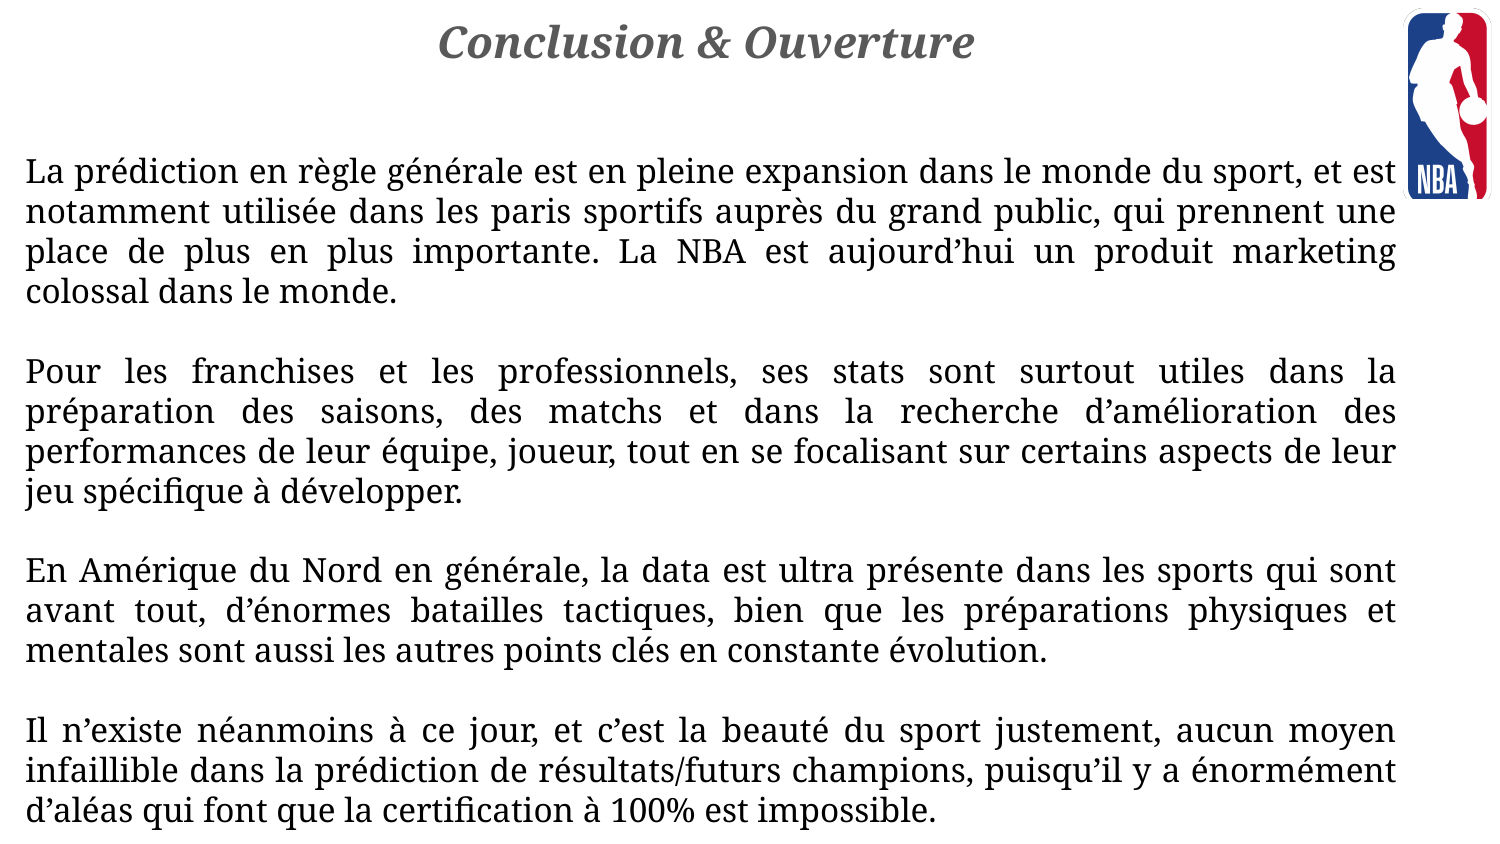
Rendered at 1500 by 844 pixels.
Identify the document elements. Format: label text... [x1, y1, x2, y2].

text_box La prédiction en règle générale est en pleine expansion dans le monde du sport, et est notamment utilisée dans les paris sportifs auprès du grand public, qui prennent une place de plus en plus importante. La NBA est aujourd’hui un produit marketing colossal dans le monde. Pour les franchises et les professionnels, ses stats sont surtout utiles dans la préparation des saisons, des matchs et dans la recherche d’amélioration des performances de leur équipe, joueur, tout en se focalisant sur certains aspects de leur jeu spécifique à développer. En Amérique du Nord en générale, la data est ultra présente dans les sports qui sont avant tout, d’énormes batailles tactiques, bien que les préparations physiques et mentales sont aussi les autres points clés en constante évolution. Il n’existe néanmoins à ce jour, et c’est la beauté du sport justement, aucun moyen infaillible dans la prédiction de résultats/futurs champions, puisqu’il y a énormément d’aléas qui font que la certification à 100% est impossible. [10, 135, 1414, 844]
picture [1403, 0, 1492, 199]
text_box Conclusion & Ouverture [421, 0, 1059, 83]
